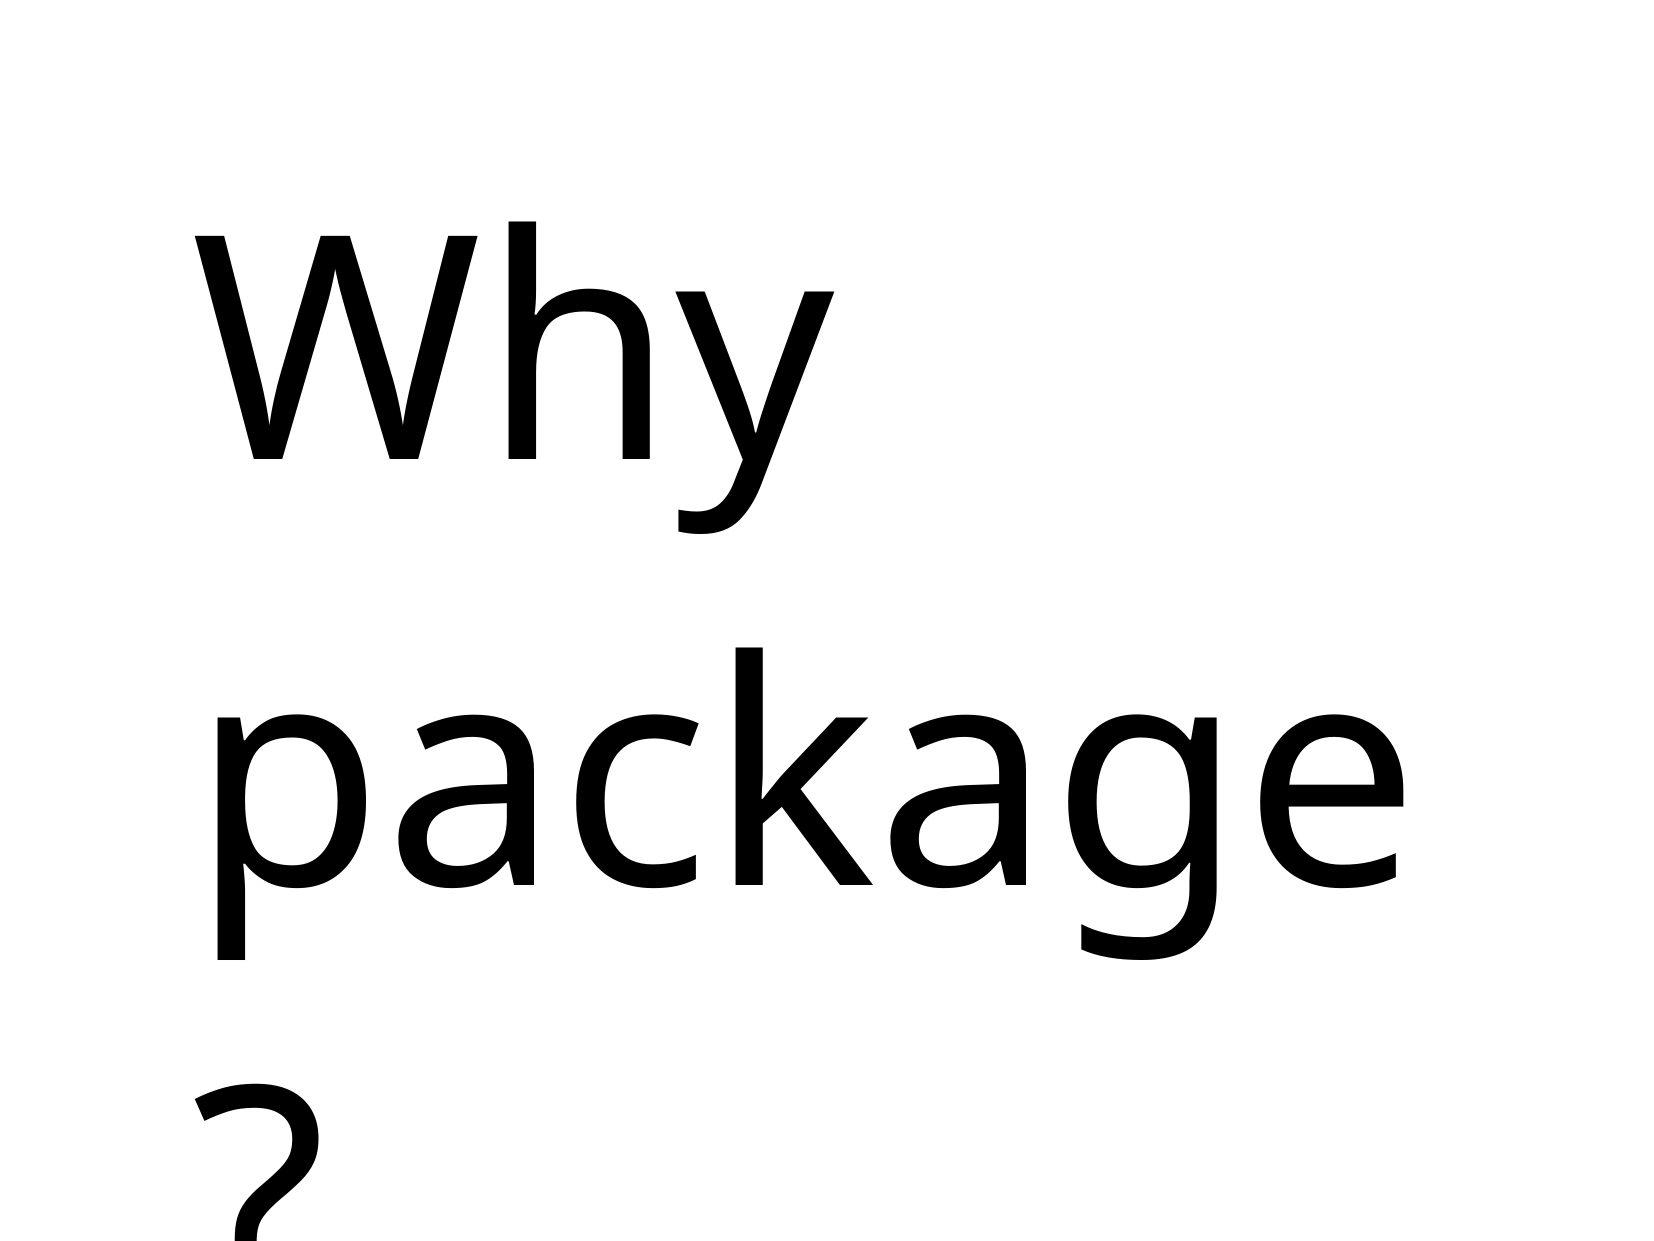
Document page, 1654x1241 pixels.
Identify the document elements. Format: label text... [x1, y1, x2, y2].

text_box Why package? [177, 118, 1459, 1123]
